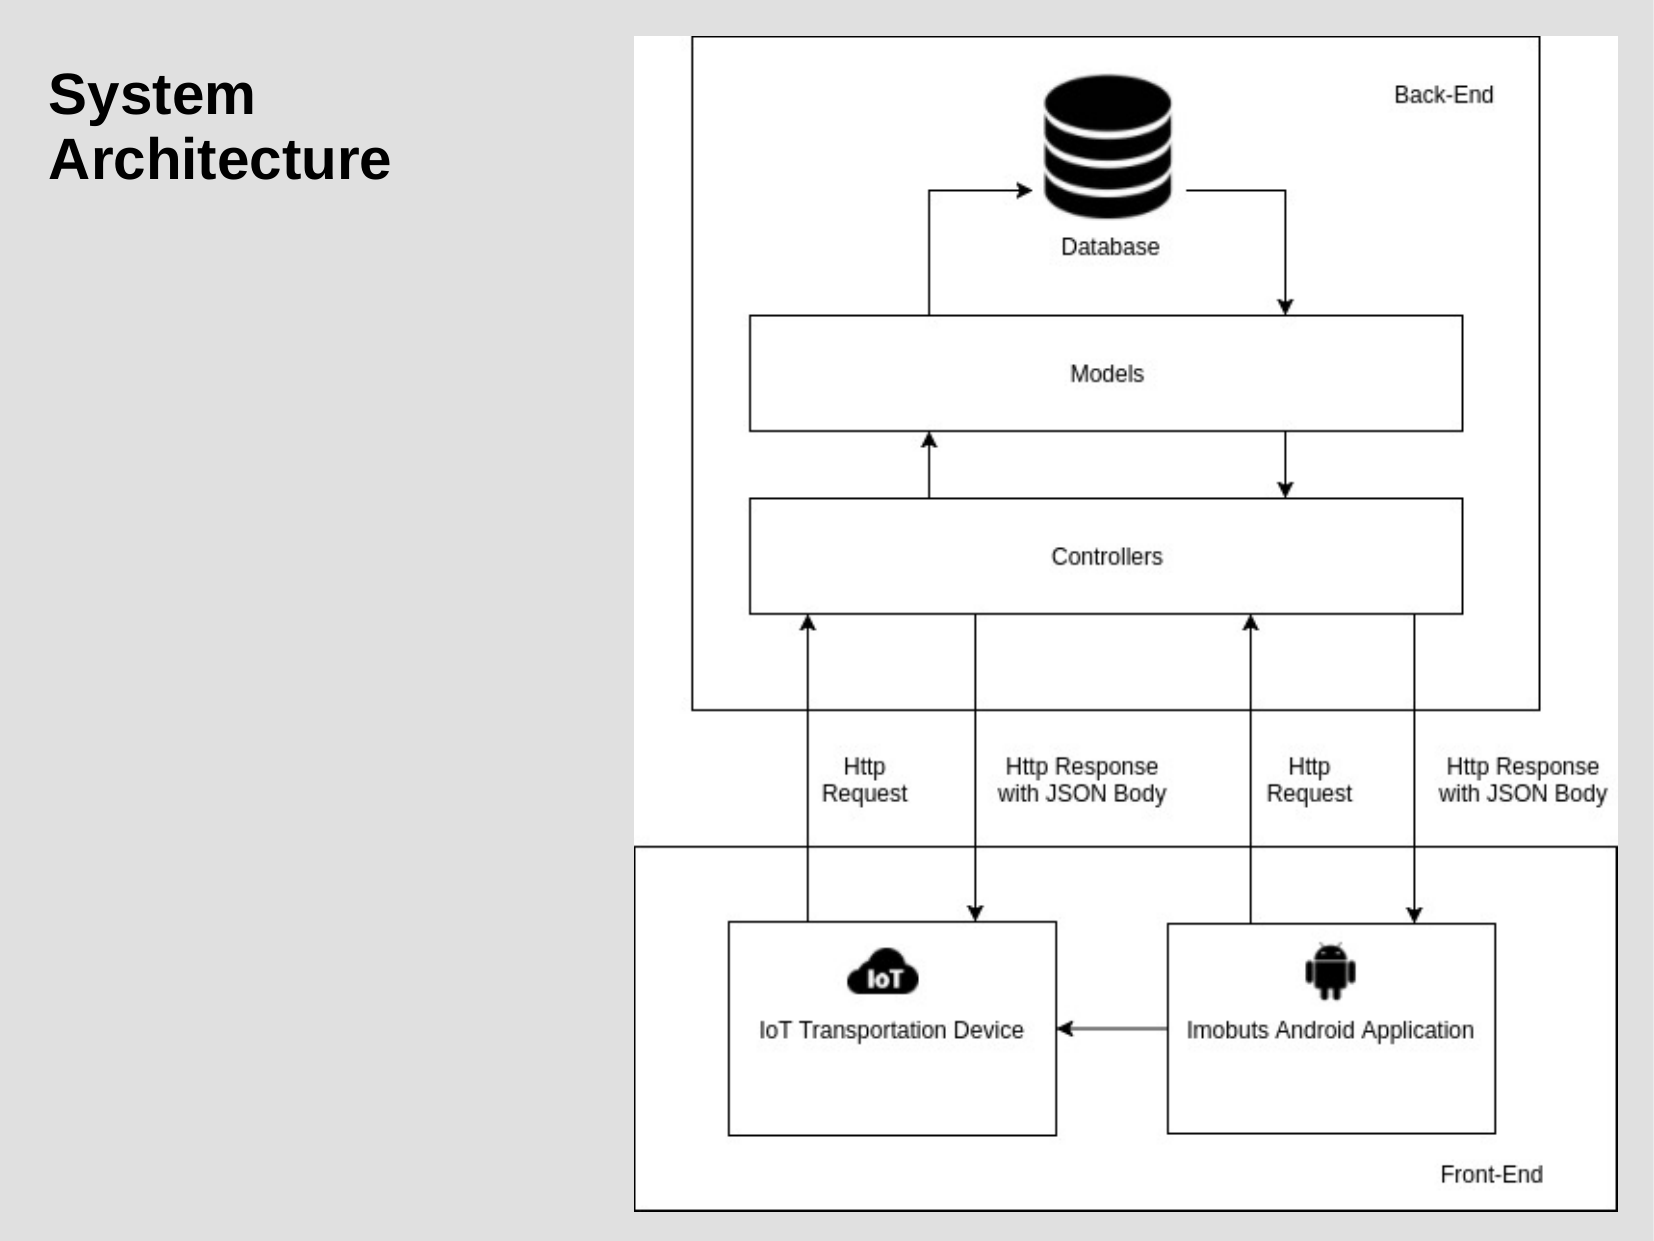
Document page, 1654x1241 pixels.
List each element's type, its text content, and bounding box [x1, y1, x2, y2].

picture [0, 0, 1654, 1241]
text_box System Architecture [34, 54, 634, 200]
